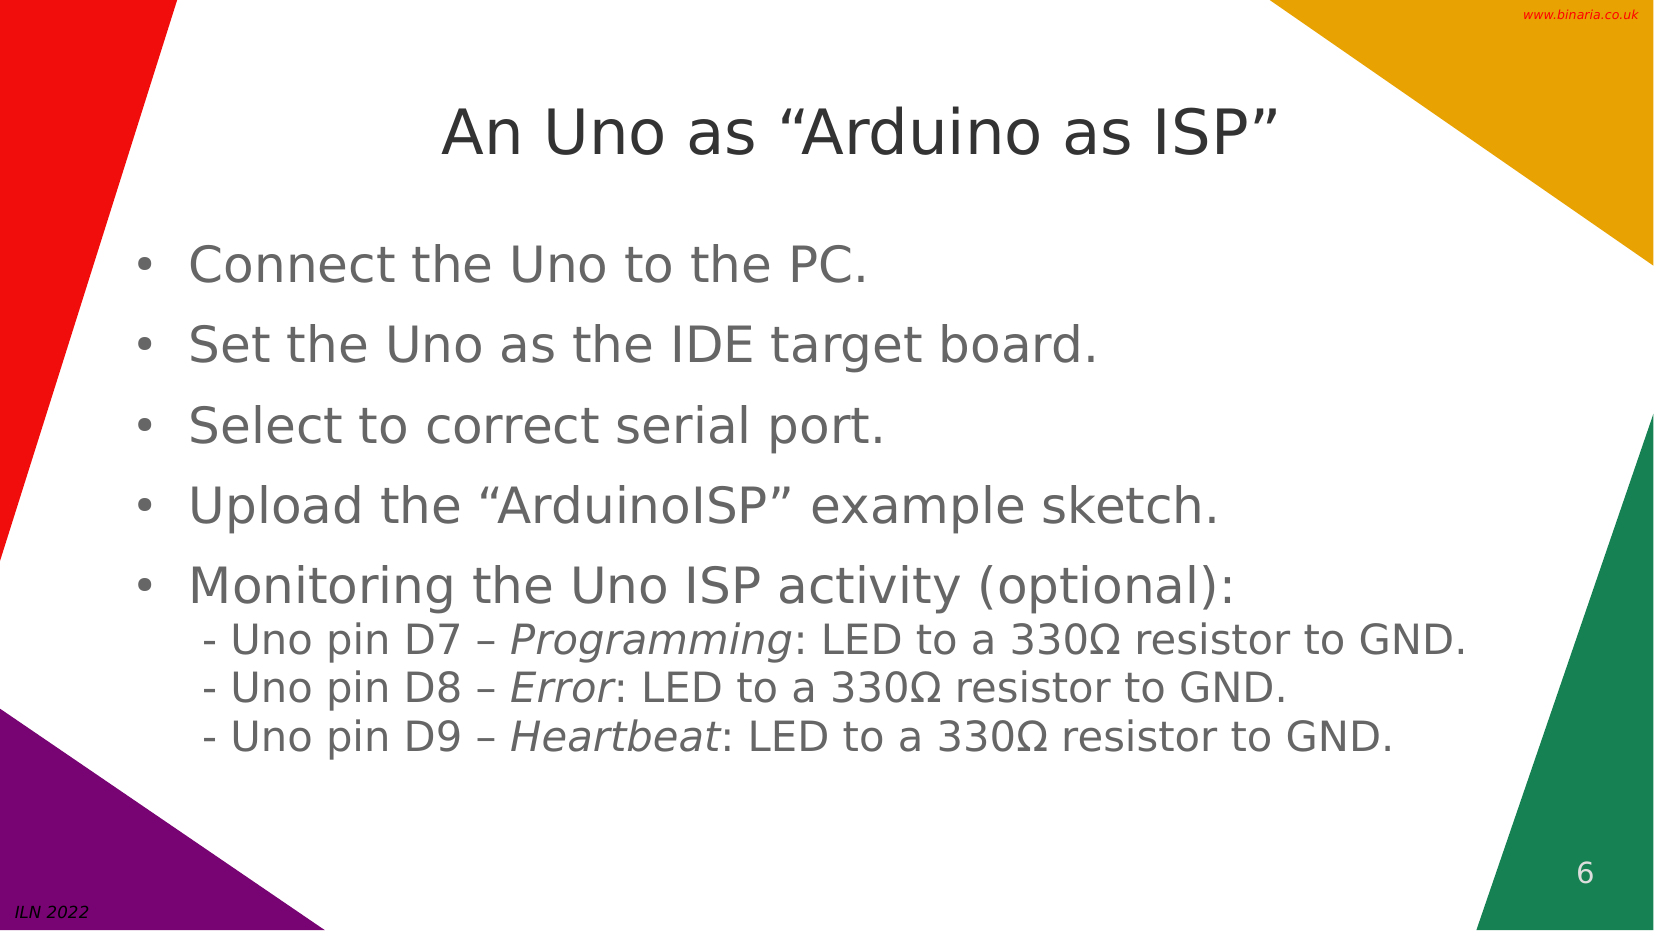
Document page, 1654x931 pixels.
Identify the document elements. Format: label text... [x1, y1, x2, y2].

list Connect the Uno to the PC. Set the Uno as the IDE target board. Select to correct serial port. Upload the “ArduinoISP” example sketch. Monitoring the Uno ISP activity (optional): - Uno pin D7 – Programming: LED to a 330Ω resistor to GND. - Uno pin D8 – Error: LED to a 330Ω resistor to GND. - Uno pin D9 – Heartbeat: LED to a 330Ω resistor to GND. [118, 236, 1536, 827]
text_box ILN 2022 [0, 895, 105, 931]
text_box www.binaria.co.uk [1508, 0, 1654, 30]
title An Uno as “Arduino as ISP” [118, 59, 1536, 207]
